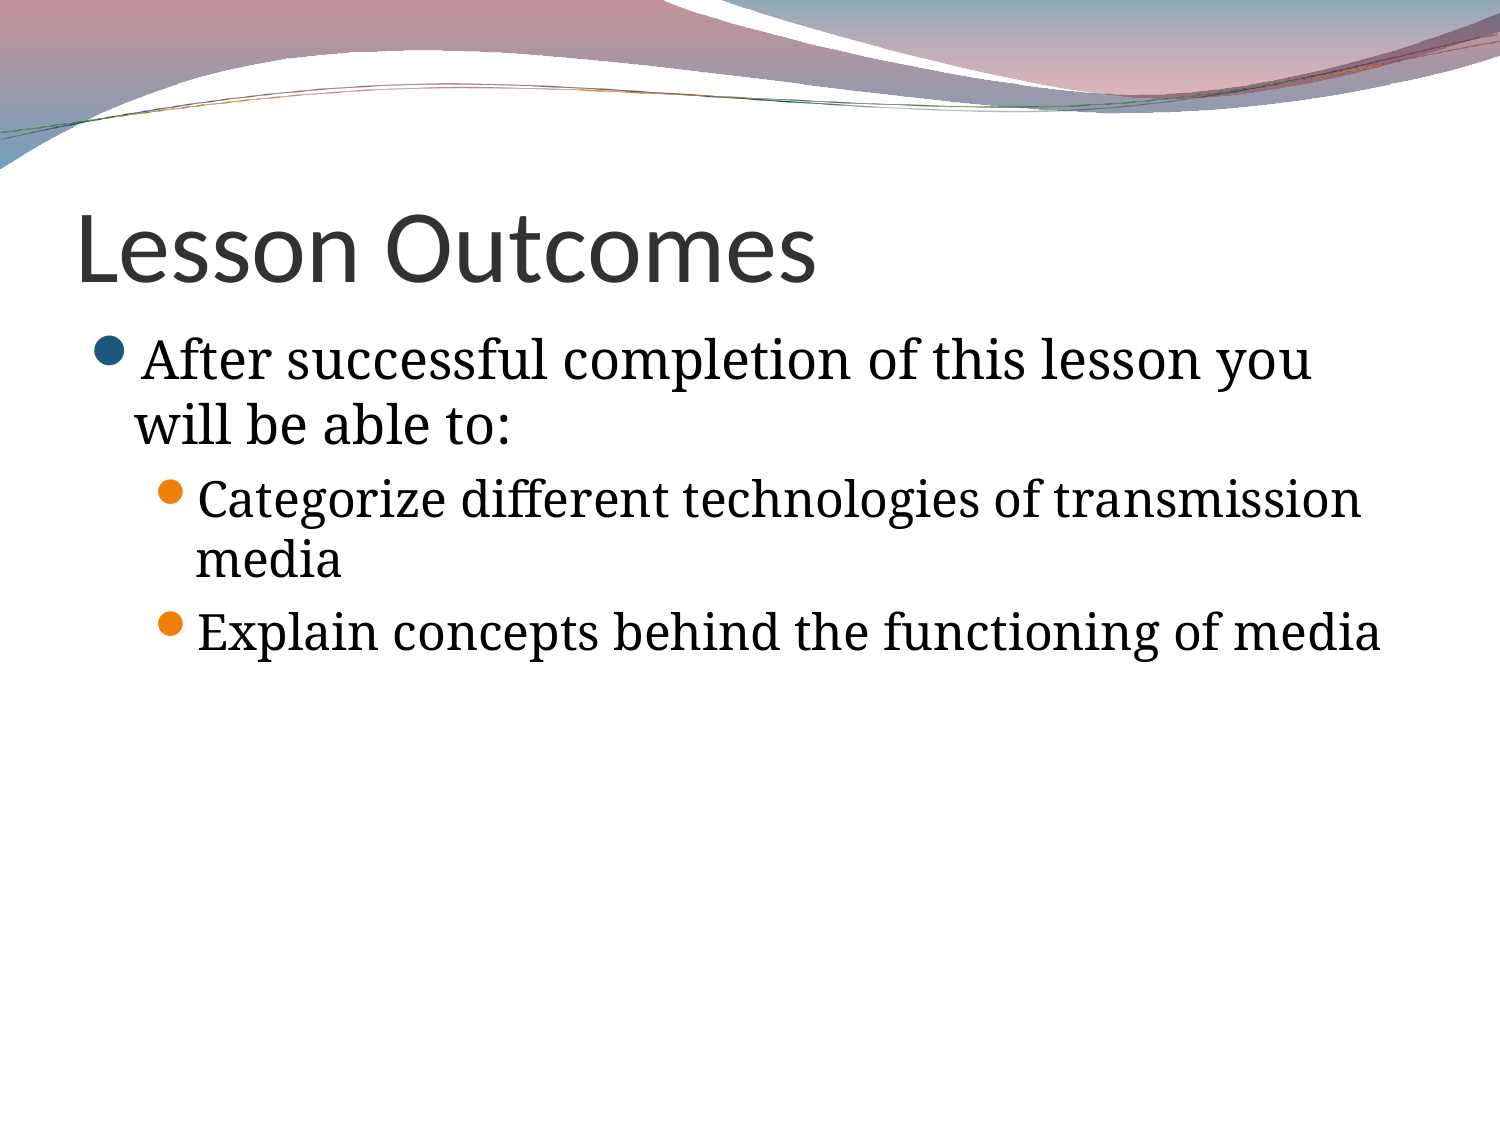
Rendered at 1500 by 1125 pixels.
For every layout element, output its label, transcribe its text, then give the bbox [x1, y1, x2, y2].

title Lesson Outcomes [75, 115, 1426, 304]
list After successful completion of this lesson you will be able to: Categorize different technologies of transmission media Explain concepts behind the functioning of media [75, 317, 1426, 1038]
picture [0, 33, 1500, 140]
